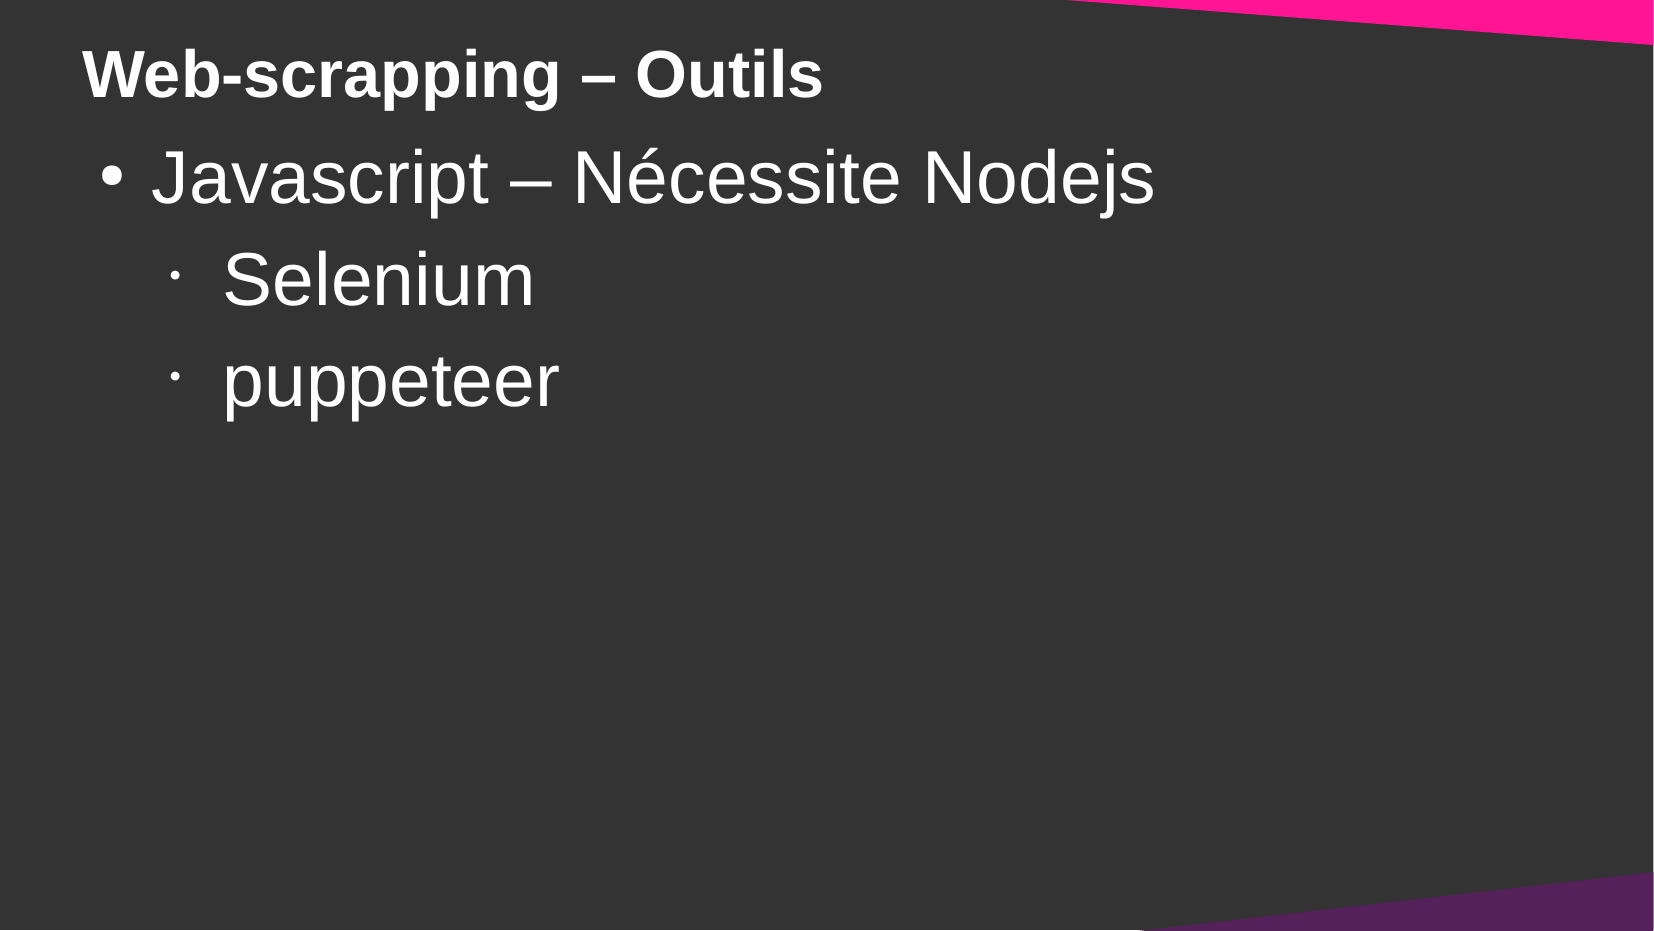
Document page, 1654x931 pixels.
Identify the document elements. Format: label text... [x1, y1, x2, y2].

list Javascript – Nécessite Nodejs Selenium puppeteer [80, 135, 1620, 780]
text_box [1066, 0, 1654, 46]
text_box [1137, 872, 1654, 931]
title Web-scrapping – Outils [82, 37, 1571, 122]
